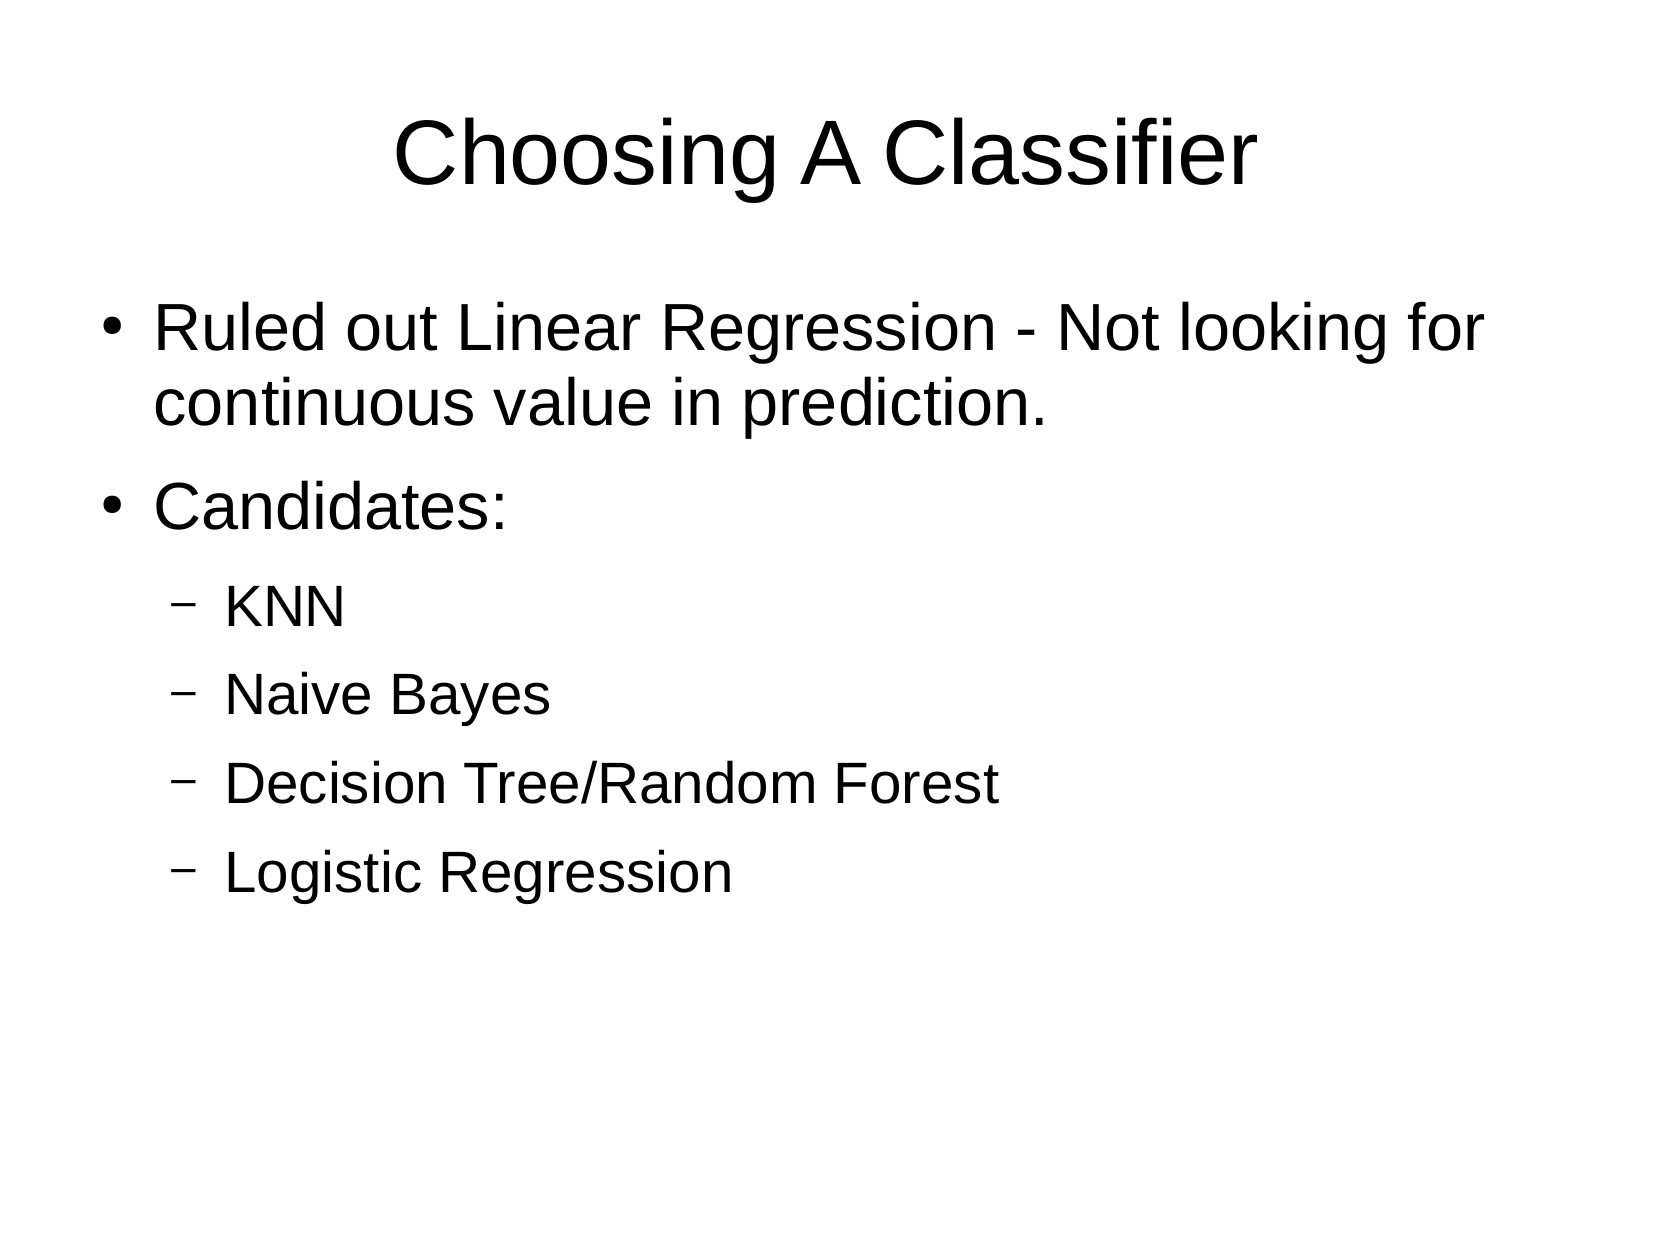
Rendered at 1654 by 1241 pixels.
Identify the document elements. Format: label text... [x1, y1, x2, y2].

list Ruled out Linear Regression - Not looking for continuous value in prediction. Candidates: KNN Naive Bayes Decision Tree/Random Forest Logistic Regression [82, 290, 1538, 1010]
title Choosing A Classifier [82, 49, 1571, 257]
